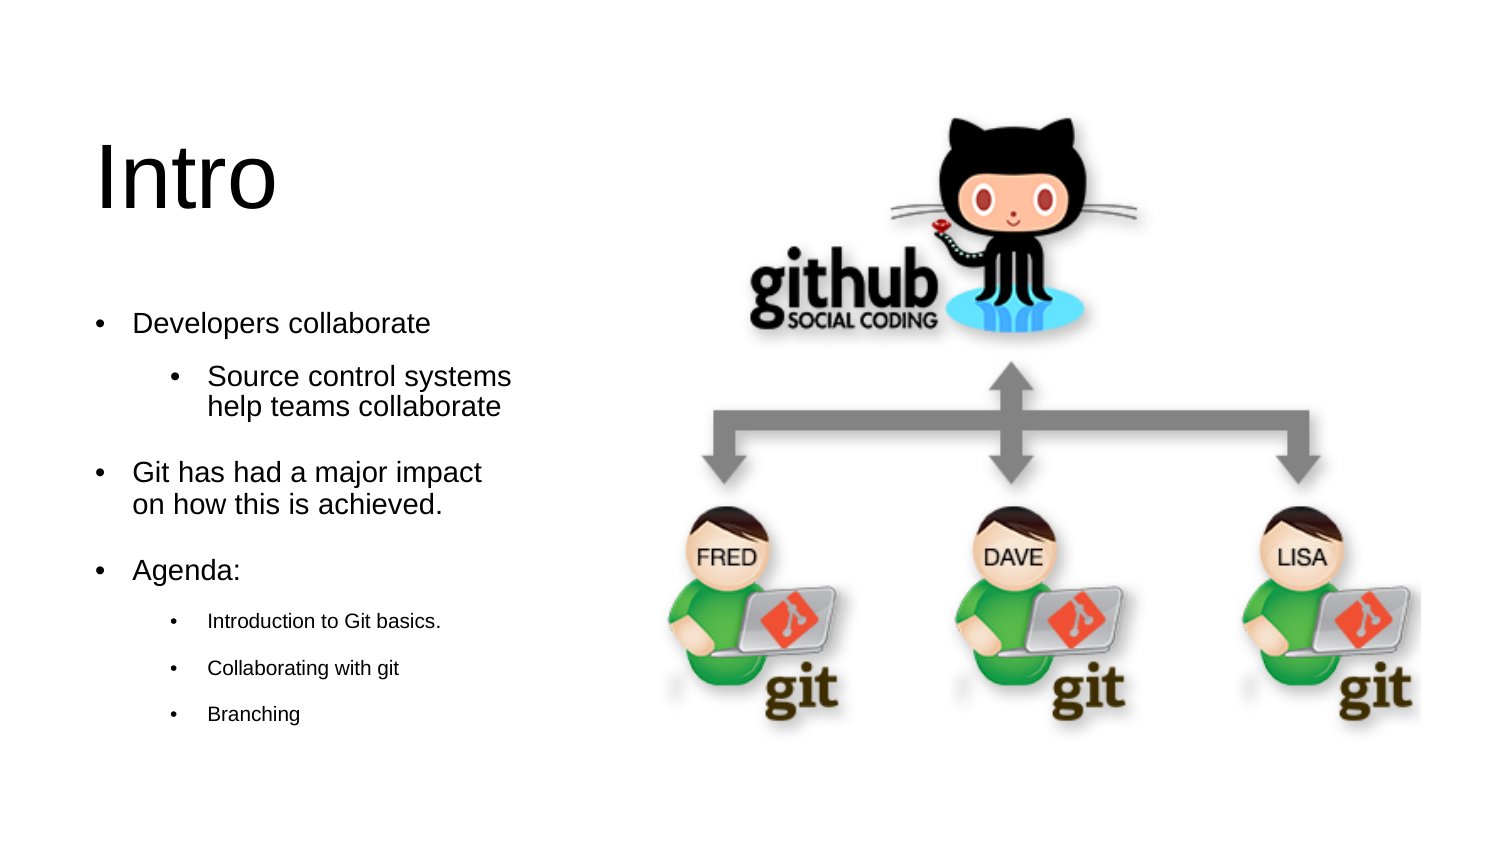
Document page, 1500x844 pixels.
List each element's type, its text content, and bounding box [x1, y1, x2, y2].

title Intro [79, 77, 531, 284]
list Developers collaborate Source control systems help teams collaborate Git has had a major impact on how this is achieved. Agenda: Introduction to Git basics. Collaborating with git Branching [79, 300, 531, 766]
picture [570, 78, 1422, 765]
